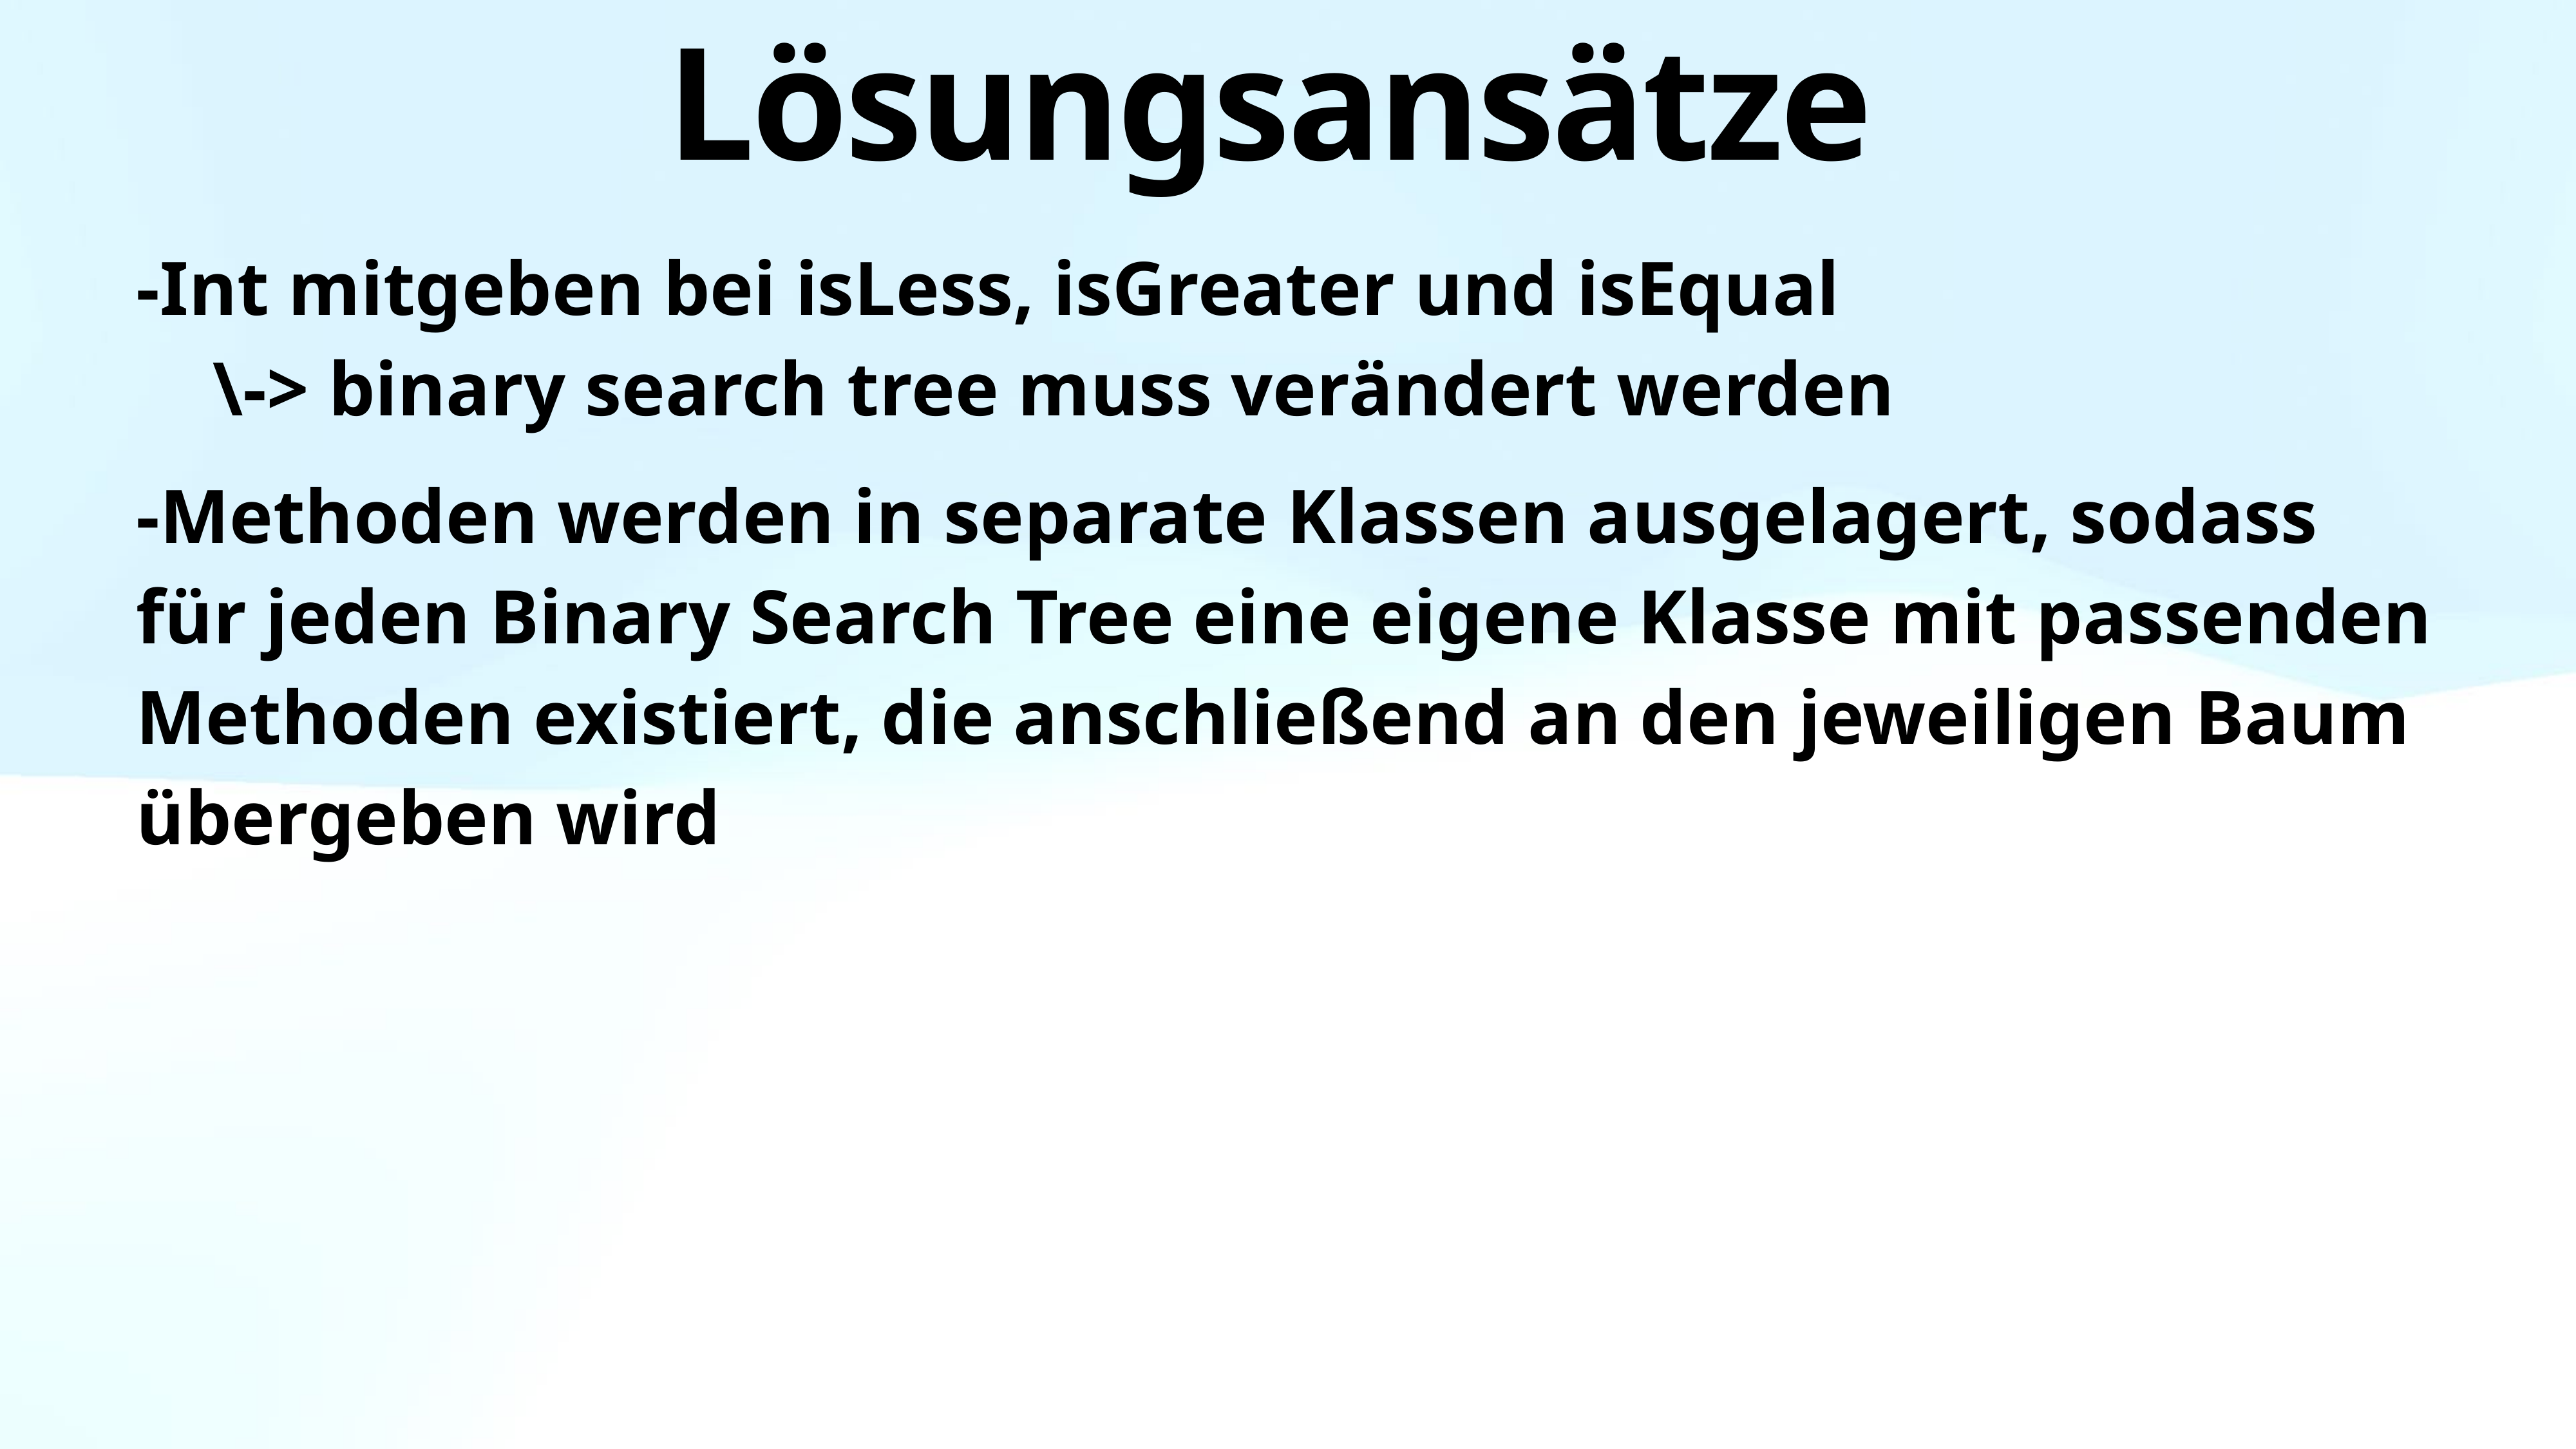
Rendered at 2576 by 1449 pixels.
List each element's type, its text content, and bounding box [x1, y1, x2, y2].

picture [0, 0, 2576, 1449]
text_box Lösungsansätze [127, 0, 2449, 199]
text_box -Int mitgeben bei isLess, isGreater und isEqual \-> binary search tree muss verändert werden -Methoden werden in separate Klassen ausgelagert, sodass für jeden Binary Search Tree eine eigene Klasse mit passenden Methoden existiert, die anschließend an den jeweiligen Baum übergeben wird [127, 231, 2448, 1370]
